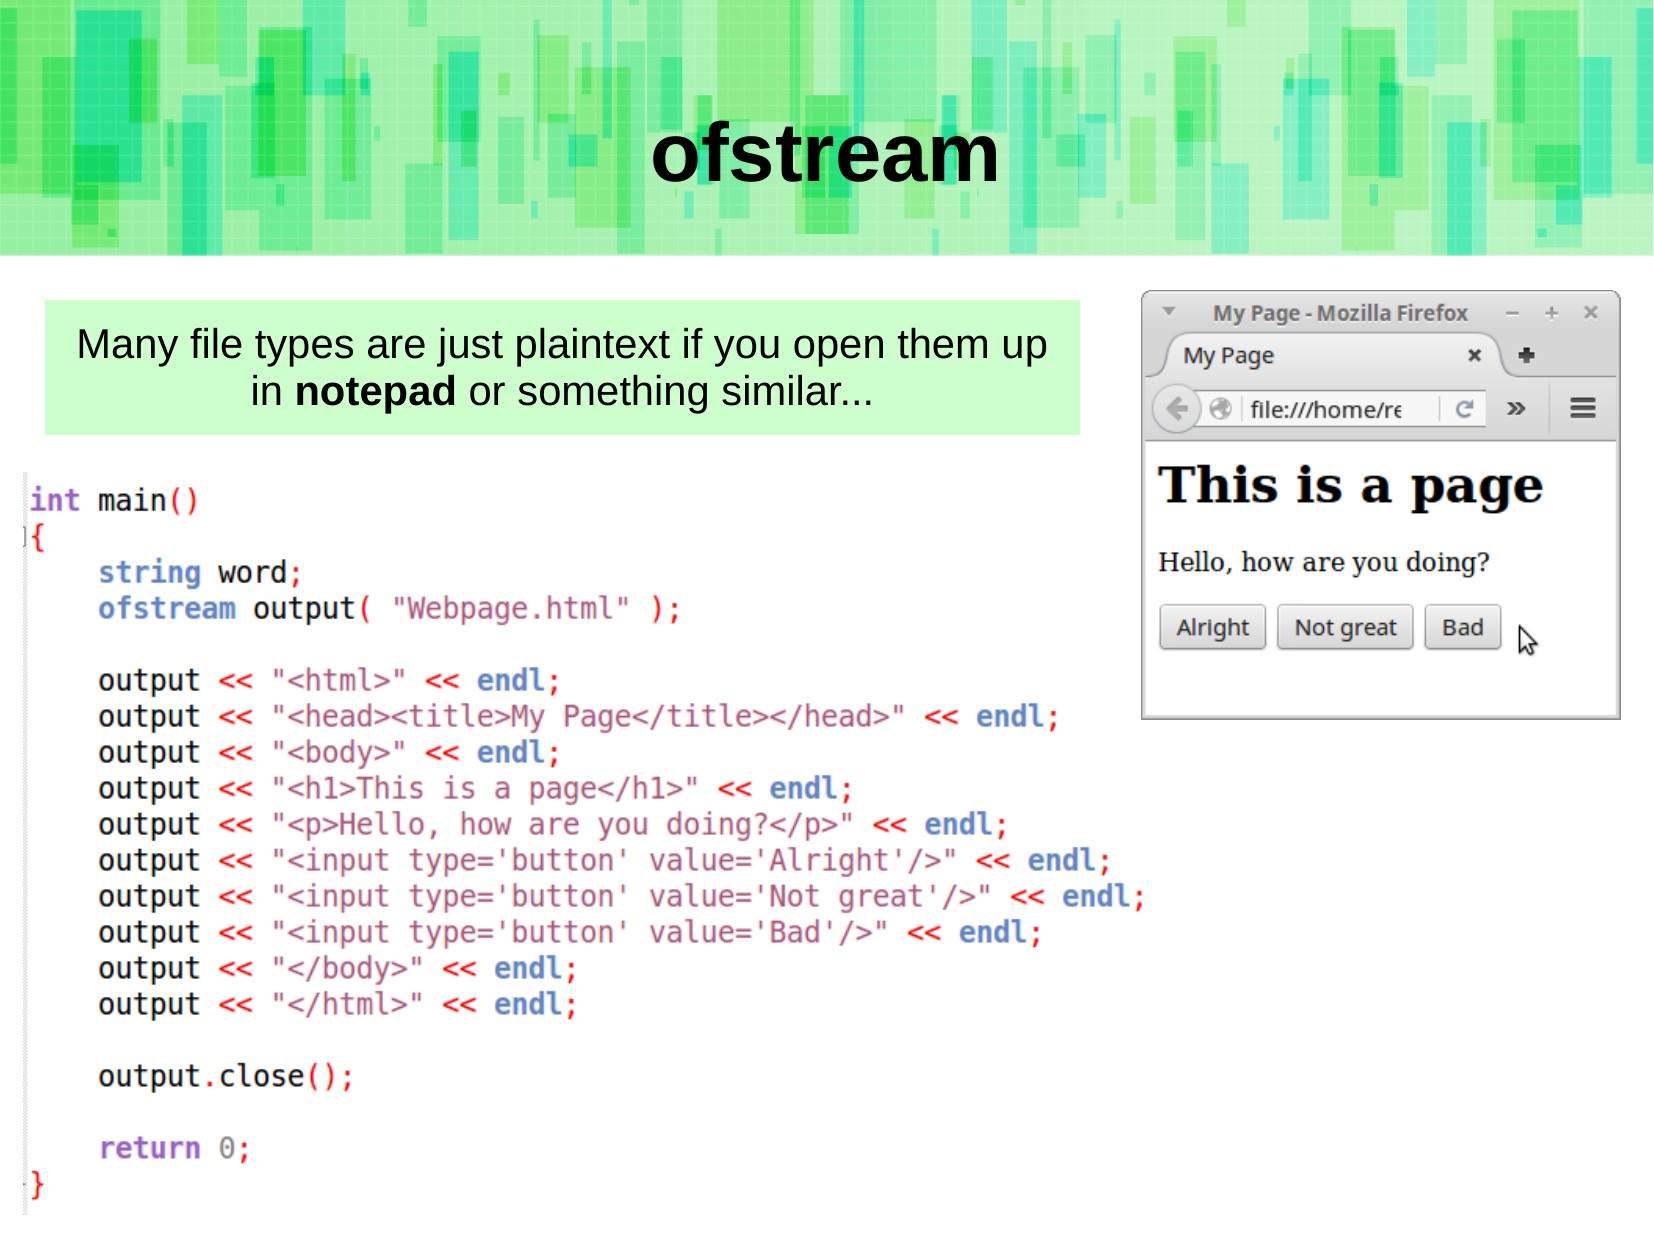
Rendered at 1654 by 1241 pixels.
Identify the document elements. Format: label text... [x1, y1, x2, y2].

title ofstream [82, 49, 1571, 257]
picture [0, 0, 1654, 1241]
text_box Many file types are just plaintext if you open them up in notepad or something similar... [45, 300, 1081, 436]
